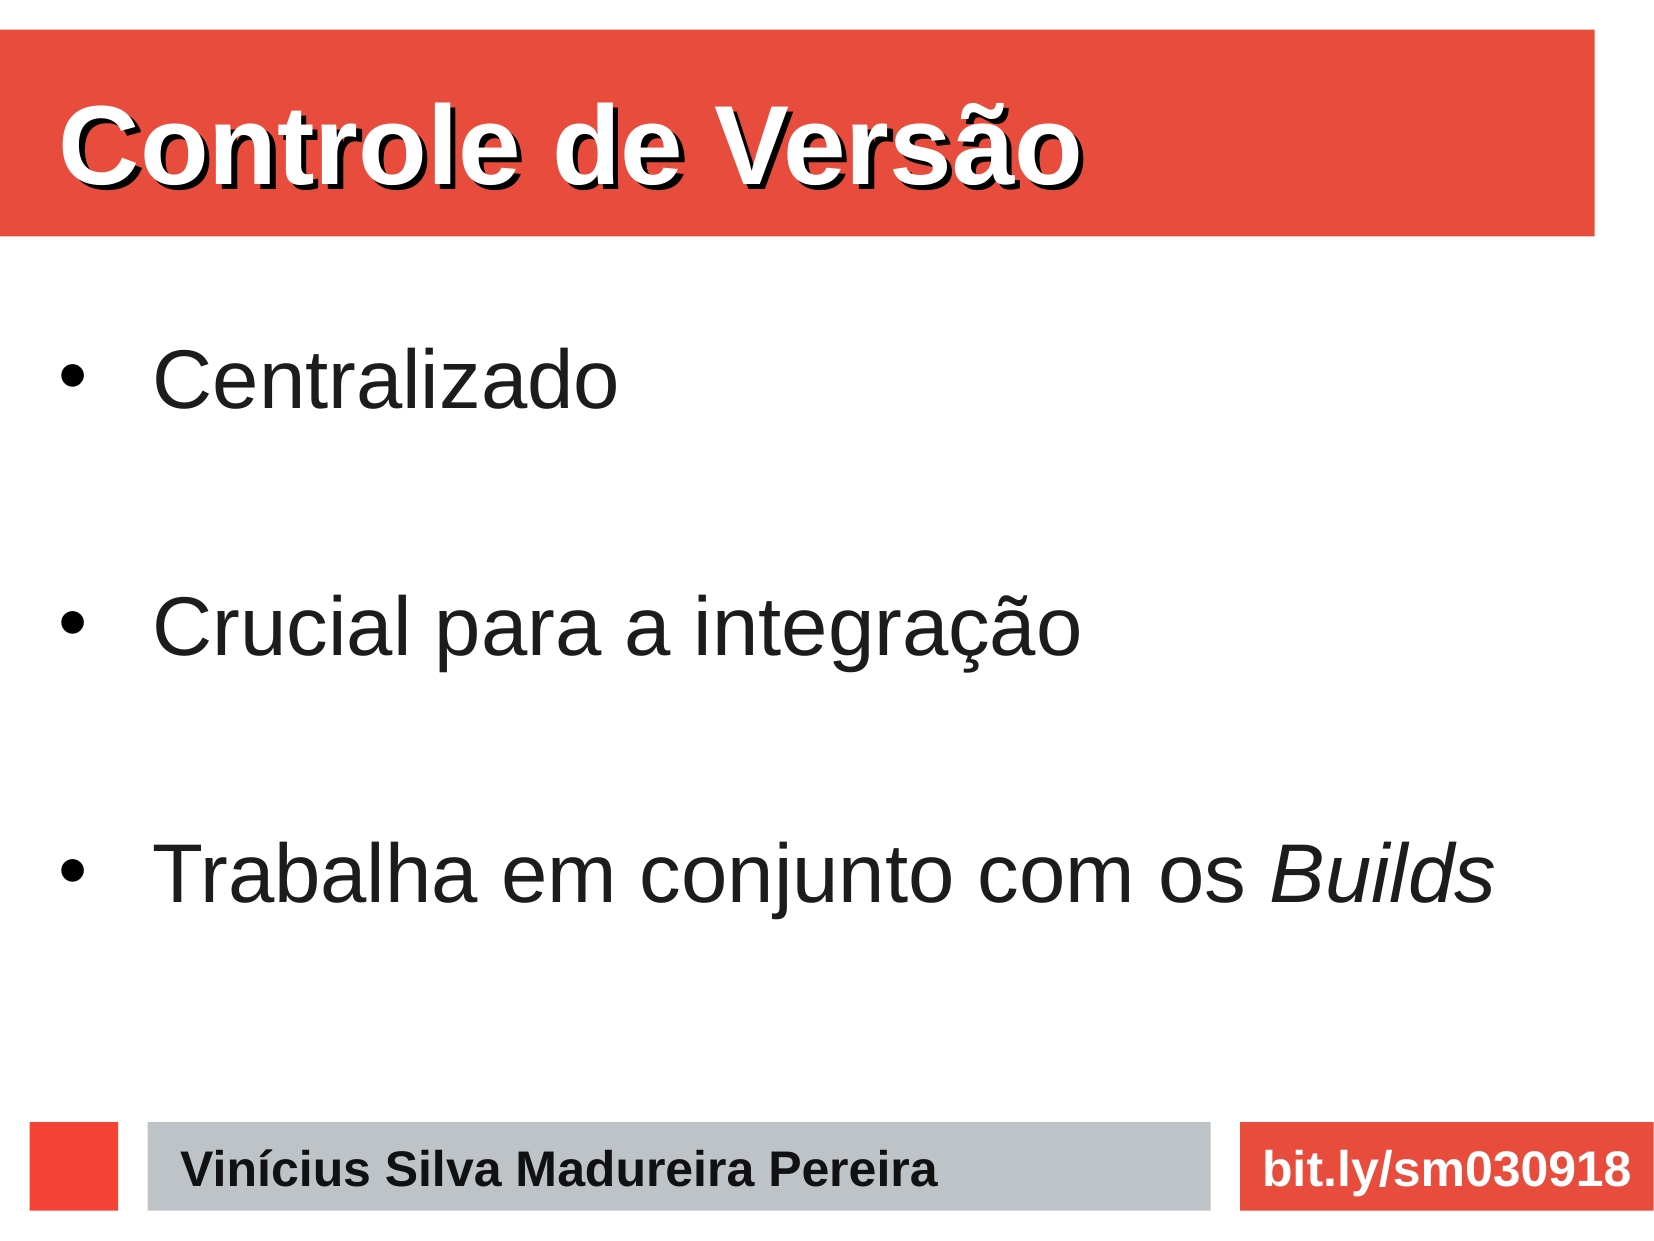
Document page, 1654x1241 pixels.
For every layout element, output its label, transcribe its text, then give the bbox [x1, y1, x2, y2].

title Controle de Versão [59, 59, 1595, 207]
text_box Vinícius Silva Madureira Pereira [165, 1133, 1170, 1205]
text_box bit.ly/sm030918 [1228, 1133, 1654, 1205]
list Centralizado Crucial para a integração Trabalha em conjunto com os Builds [59, 324, 1565, 1093]
